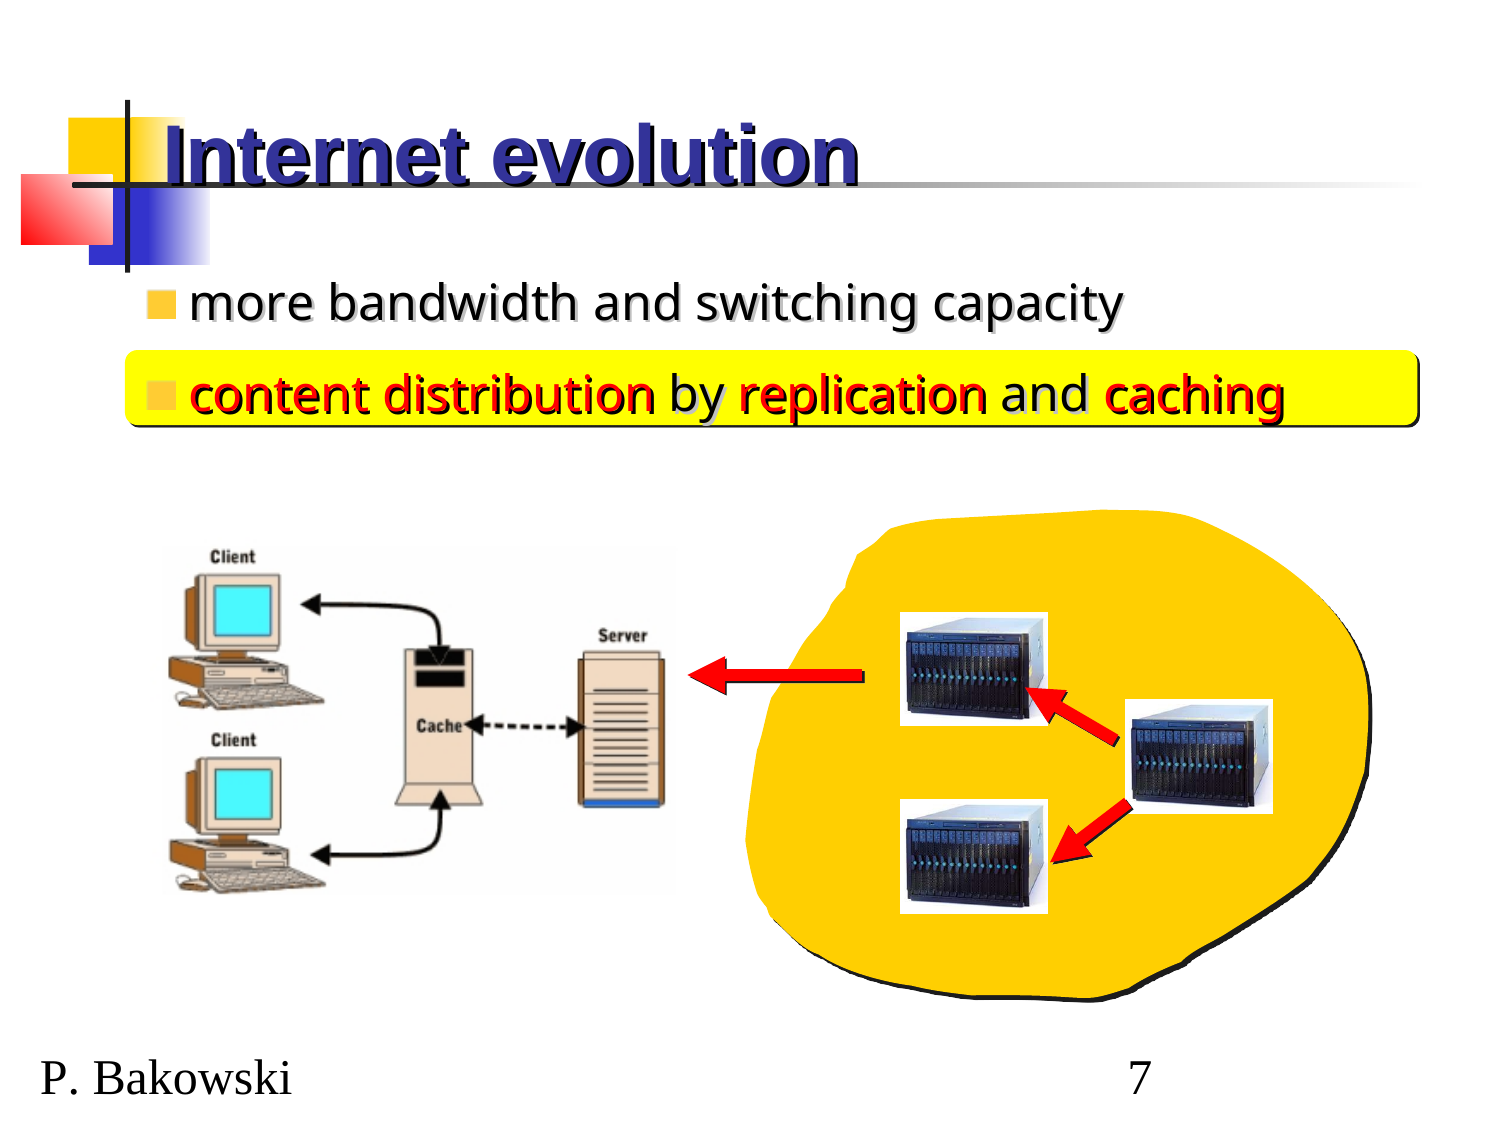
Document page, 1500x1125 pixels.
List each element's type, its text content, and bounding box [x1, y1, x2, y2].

picture [900, 799, 1048, 914]
picture [900, 612, 1048, 726]
picture [139, 373, 176, 410]
text_box [745, 509, 1369, 999]
title Internet evolution [147, 92, 1500, 213]
picture [139, 282, 176, 319]
picture [150, 537, 703, 908]
picture [1125, 699, 1273, 814]
text_box more bandwidth and switching capacity content distribution by replication and caching [124, 262, 1418, 430]
